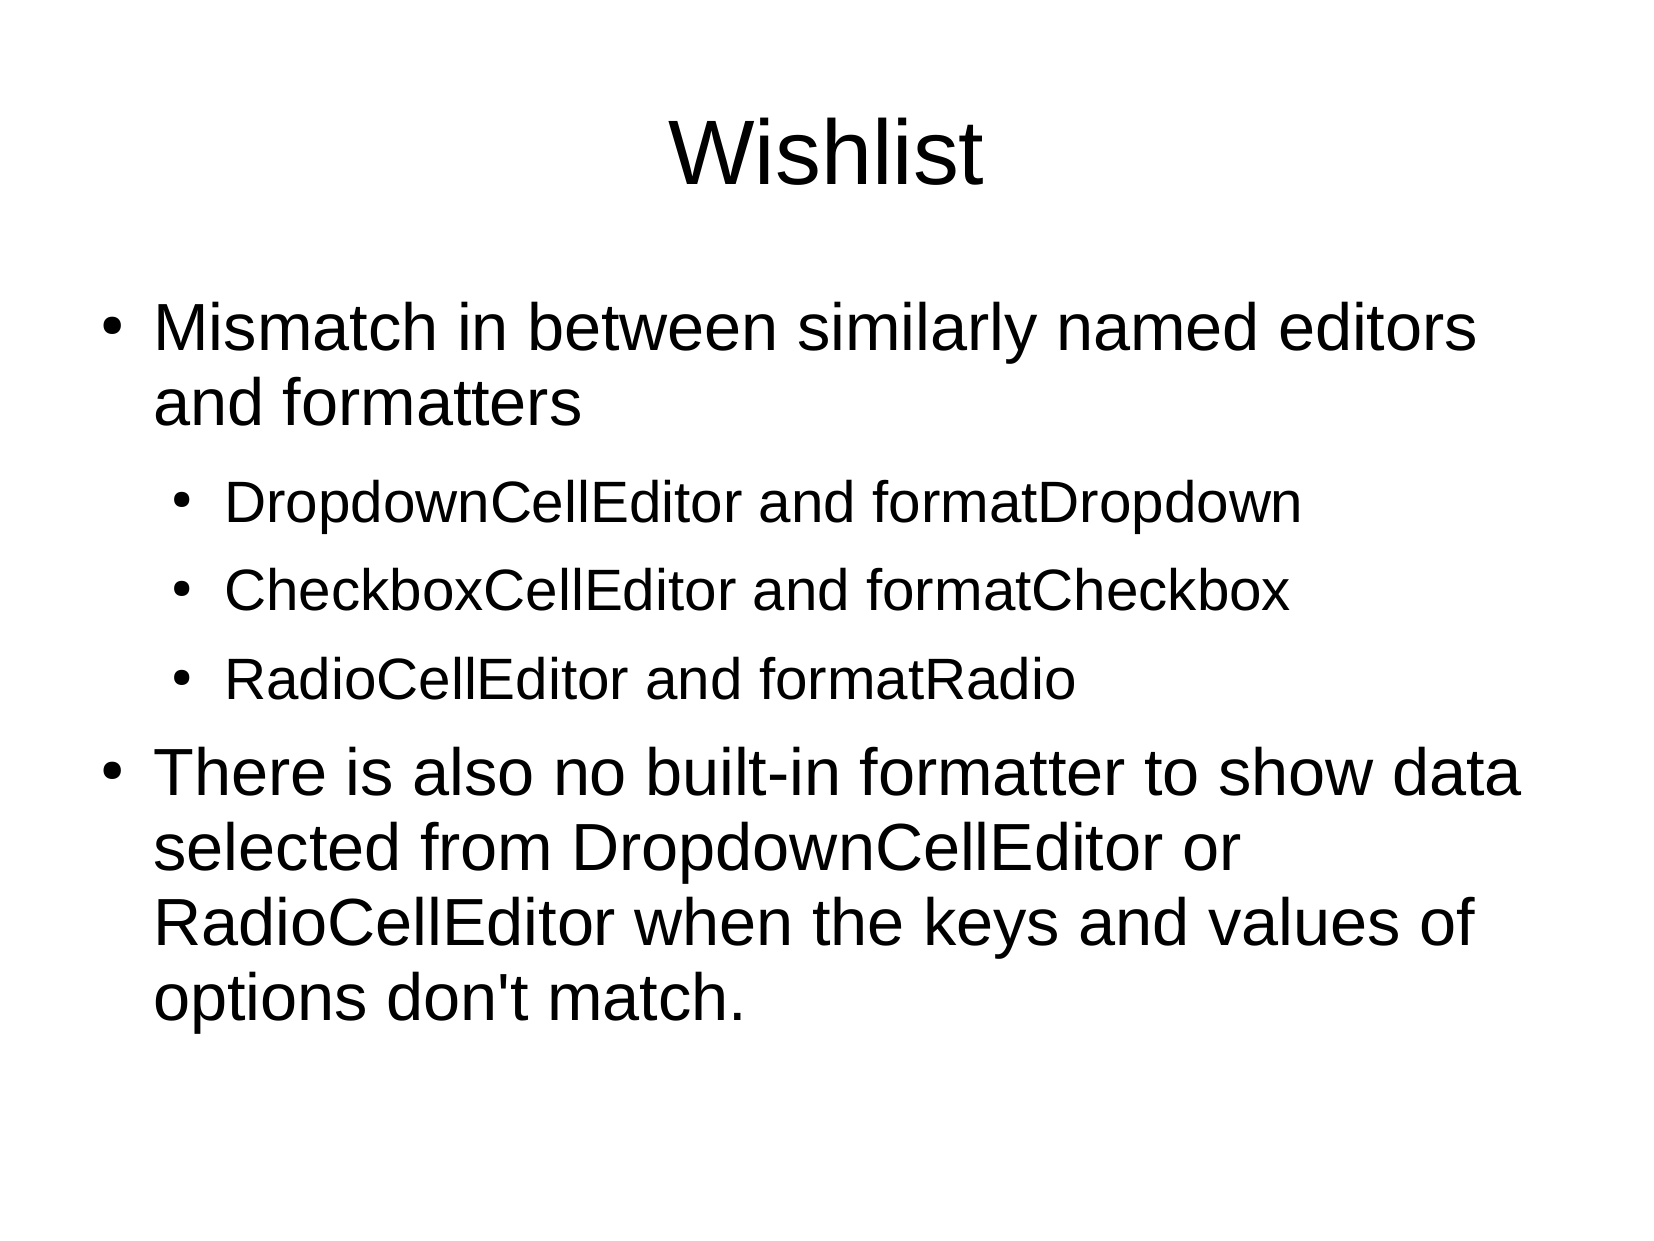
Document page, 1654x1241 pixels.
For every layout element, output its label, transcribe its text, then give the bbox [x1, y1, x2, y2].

list Mismatch in between similarly named editors and formatters DropdownCellEditor and formatDropdown CheckboxCellEditor and formatCheckbox RadioCellEditor and formatRadio There is also no built-in formatter to show data selected from DropdownCellEditor or RadioCellEditor when the keys and values of options don't match. [82, 290, 1571, 1094]
title Wishlist [82, 56, 1571, 250]
